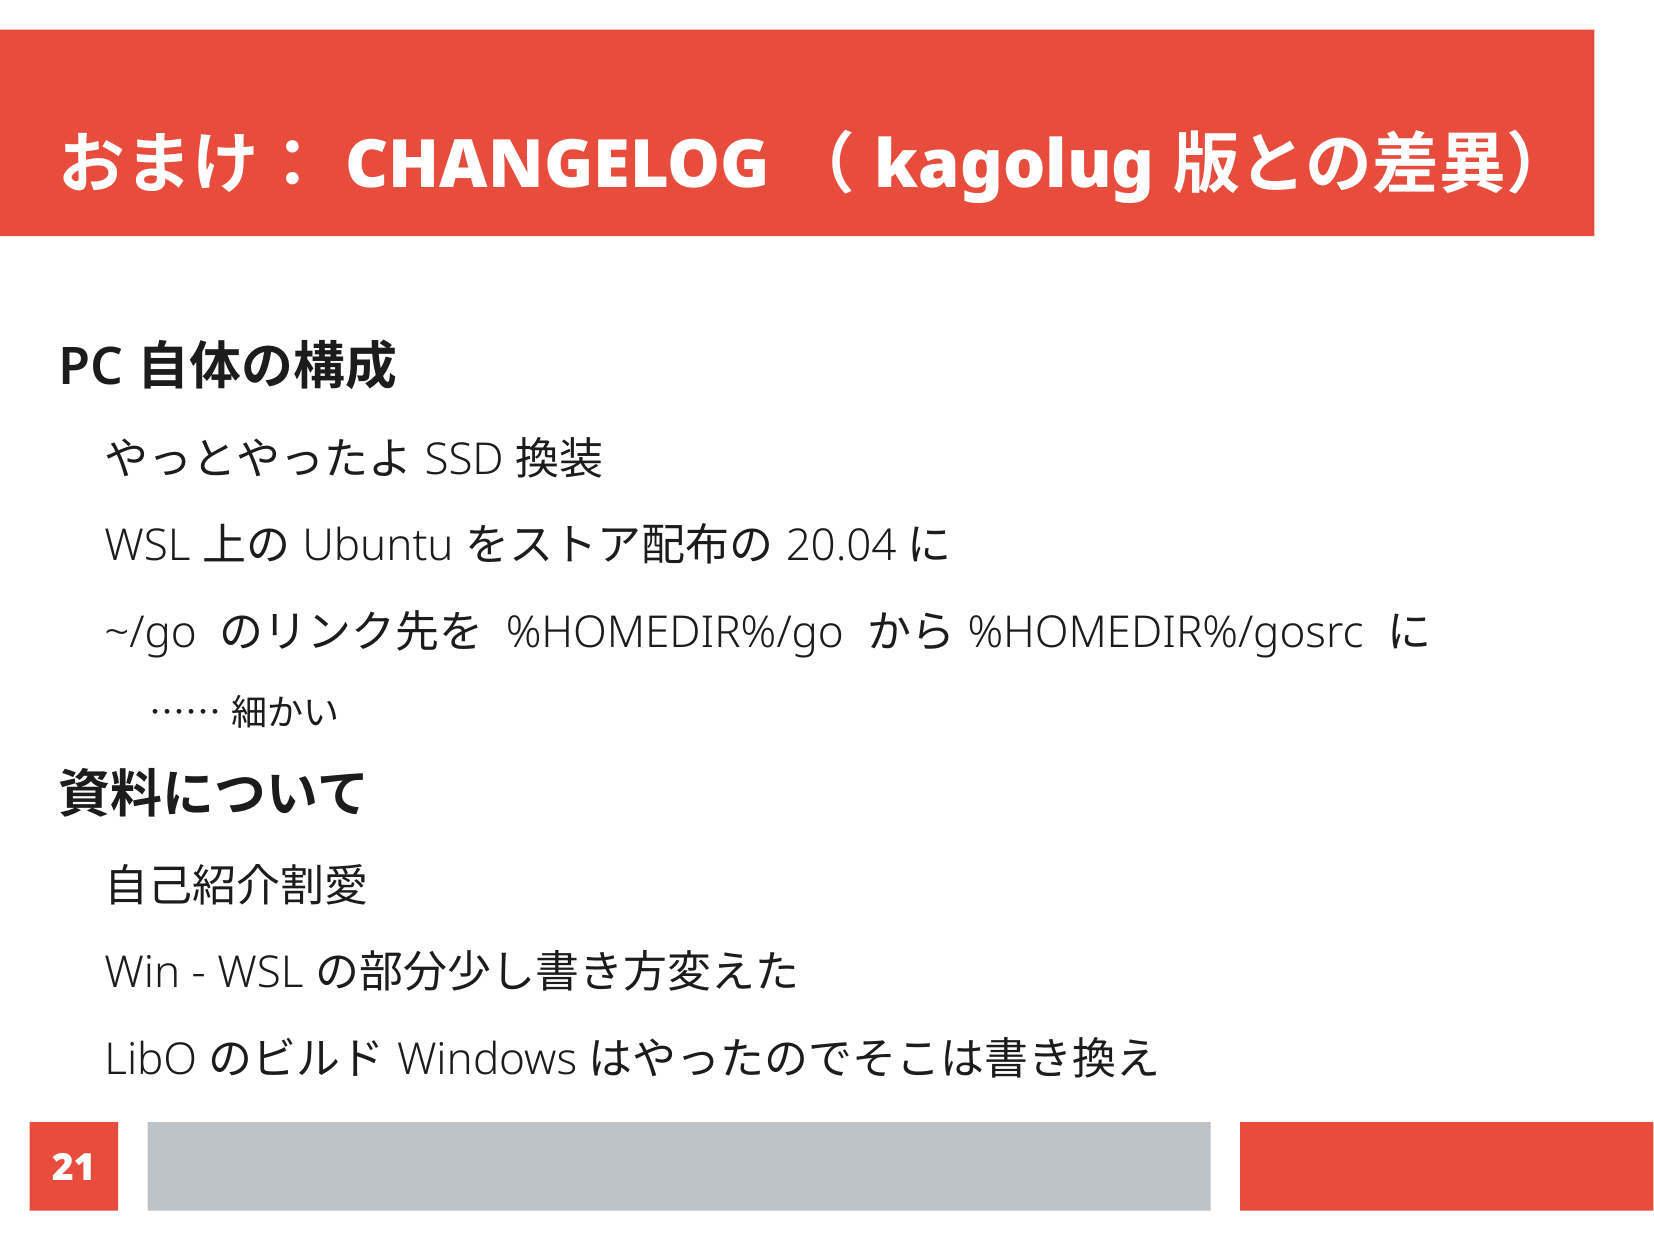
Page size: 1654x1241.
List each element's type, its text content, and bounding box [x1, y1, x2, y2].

list PC自体の構成 やっとやったよSSD換装 WSL上のUbuntuをストア配布の20.04に ~/go のリンク先を %HOMEDIR%/go から%HOMEDIR%/gosrc に ……細かい 資料について 自己紹介割愛 Win - WSLの部分少し書き方変えた LibOのビルドWindowsはやったのでそこは書き換え [59, 324, 1565, 1093]
title おまけ：CHANGELOG（kagolug版との差異） [59, 59, 1595, 207]
